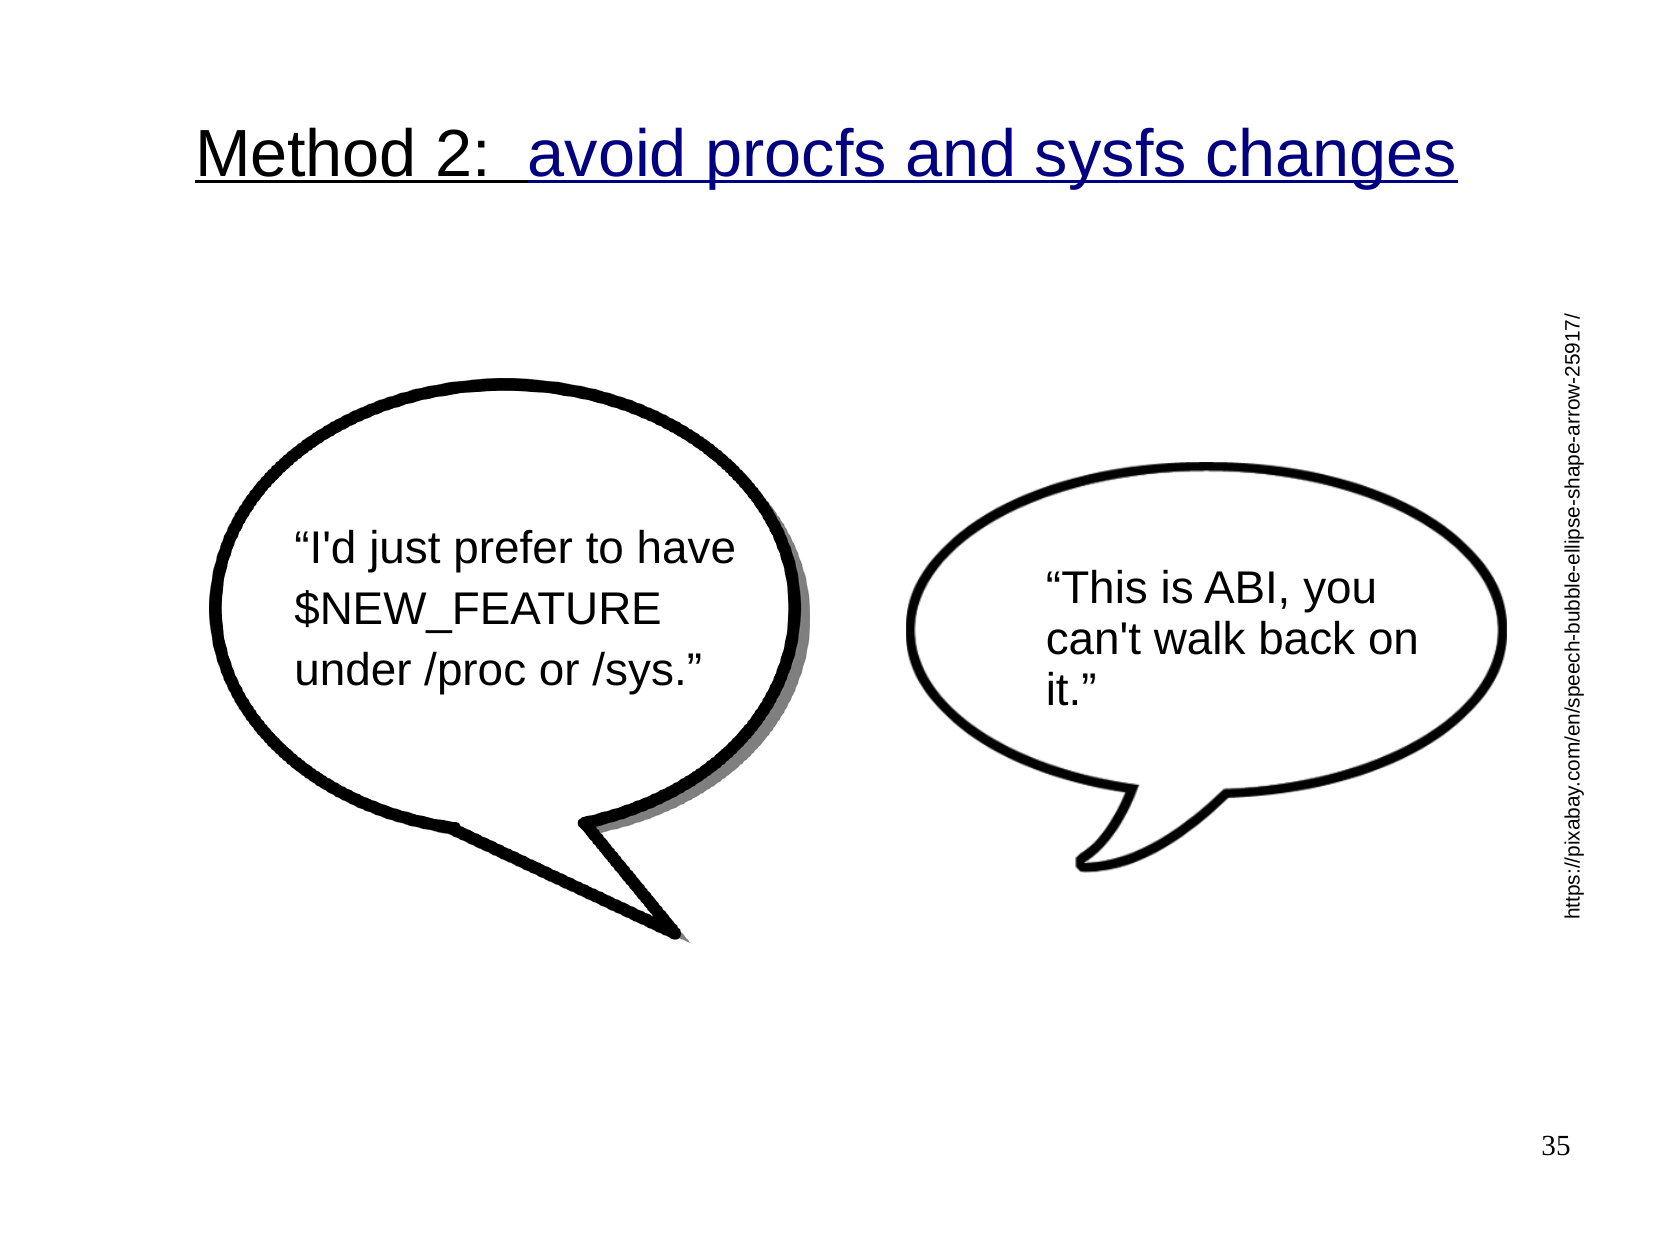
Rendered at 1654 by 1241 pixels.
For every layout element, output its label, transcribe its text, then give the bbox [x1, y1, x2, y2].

text_box “I'd just prefer to have $NEW_FEATURE under /proc or /sys.” [208, 514, 785, 710]
text_box https://pixabay.com/en/speech-bubble-ellipse-shape-arrow-25917/ [1553, 298, 1592, 935]
text_box “This is ABI, you can't walk back on it.” [960, 554, 1447, 723]
picture [209, 378, 810, 943]
title Method 2: avoid procfs and sysfs changes [82, 49, 1571, 257]
picture [906, 462, 1507, 874]
